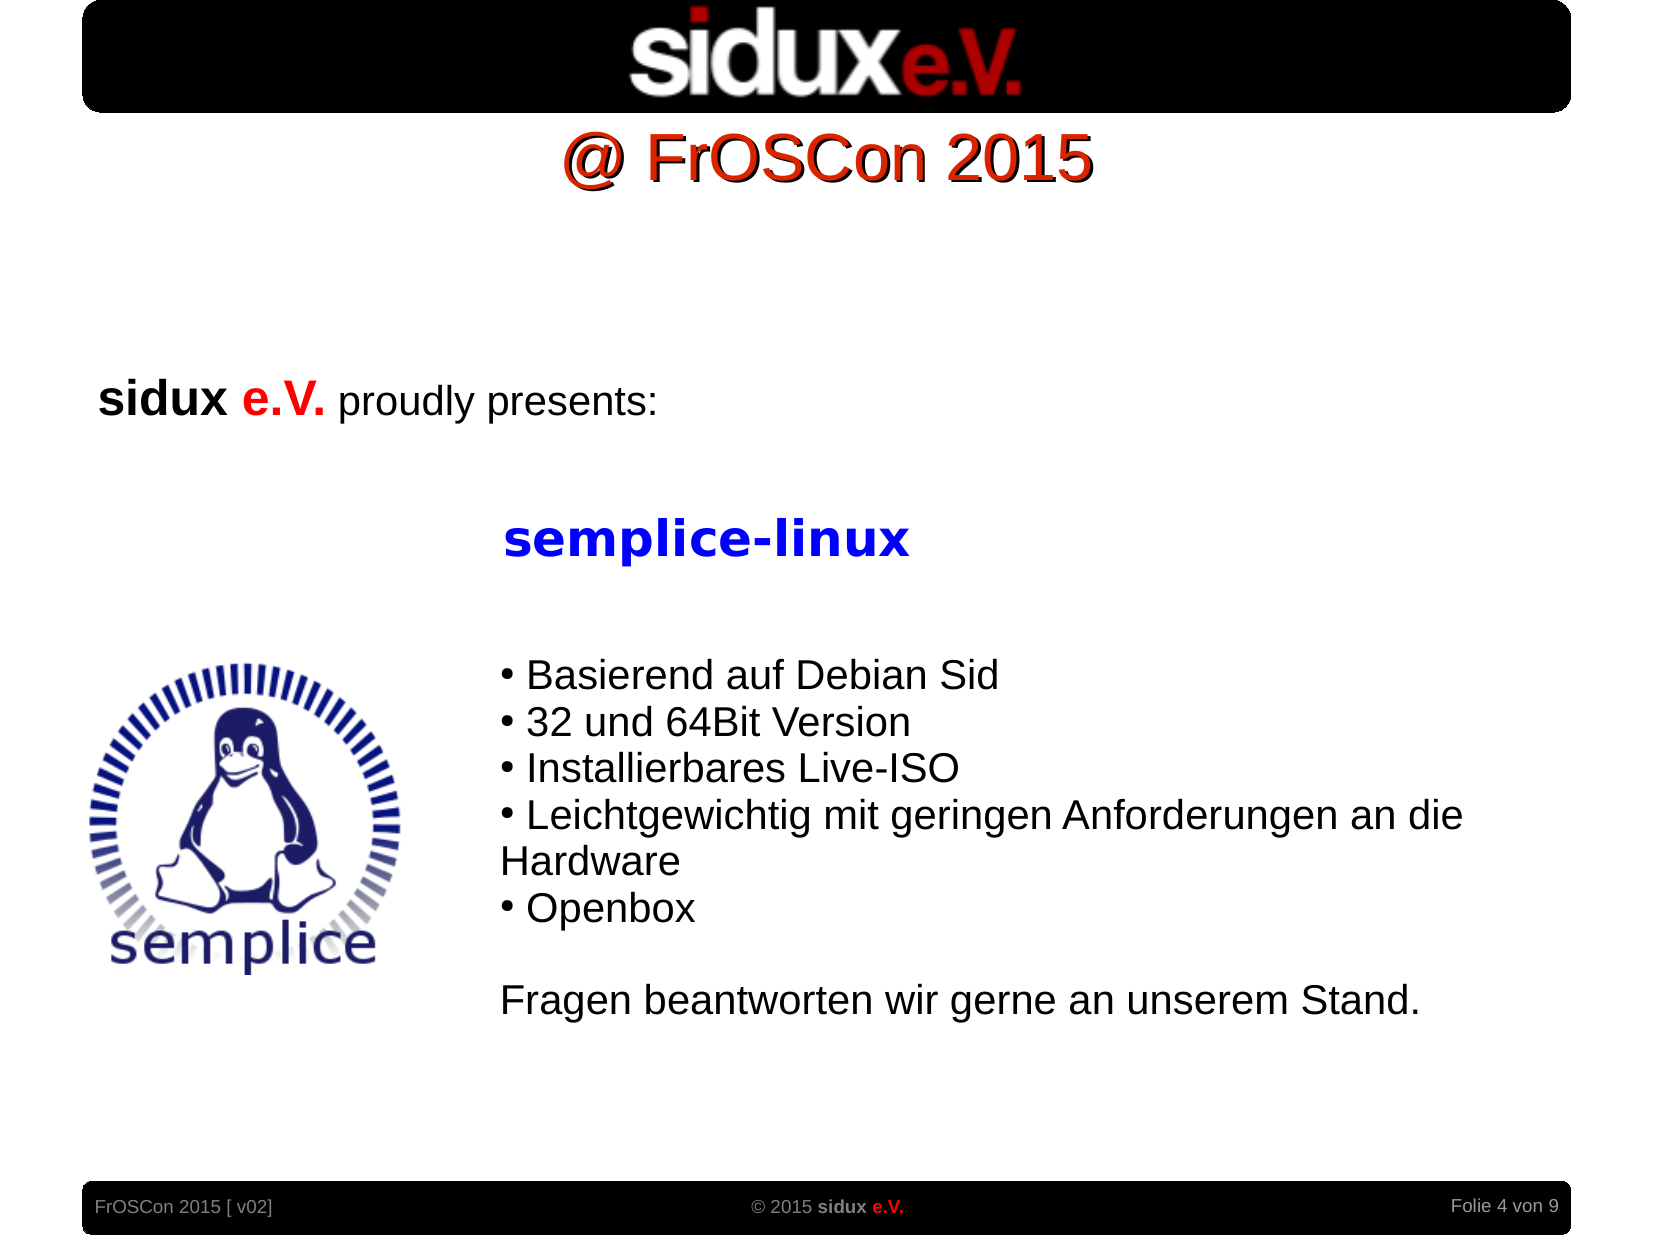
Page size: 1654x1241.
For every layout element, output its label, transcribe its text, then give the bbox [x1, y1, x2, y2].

picture [88, 661, 402, 975]
text_box sidux e.V. proudly presents: semplice-linux Basierend auf Debian Sid 32 und 64Bit Version Installierbares Live-ISO Leichtgewichtig mit geringen Anforderungen an die Hardware Openbox Fragen beantworten wir gerne an unserem Stand. [82, 224, 1571, 1170]
text_box @ FrOSCon 2015 [82, 112, 1571, 213]
picture [609, 0, 1028, 110]
